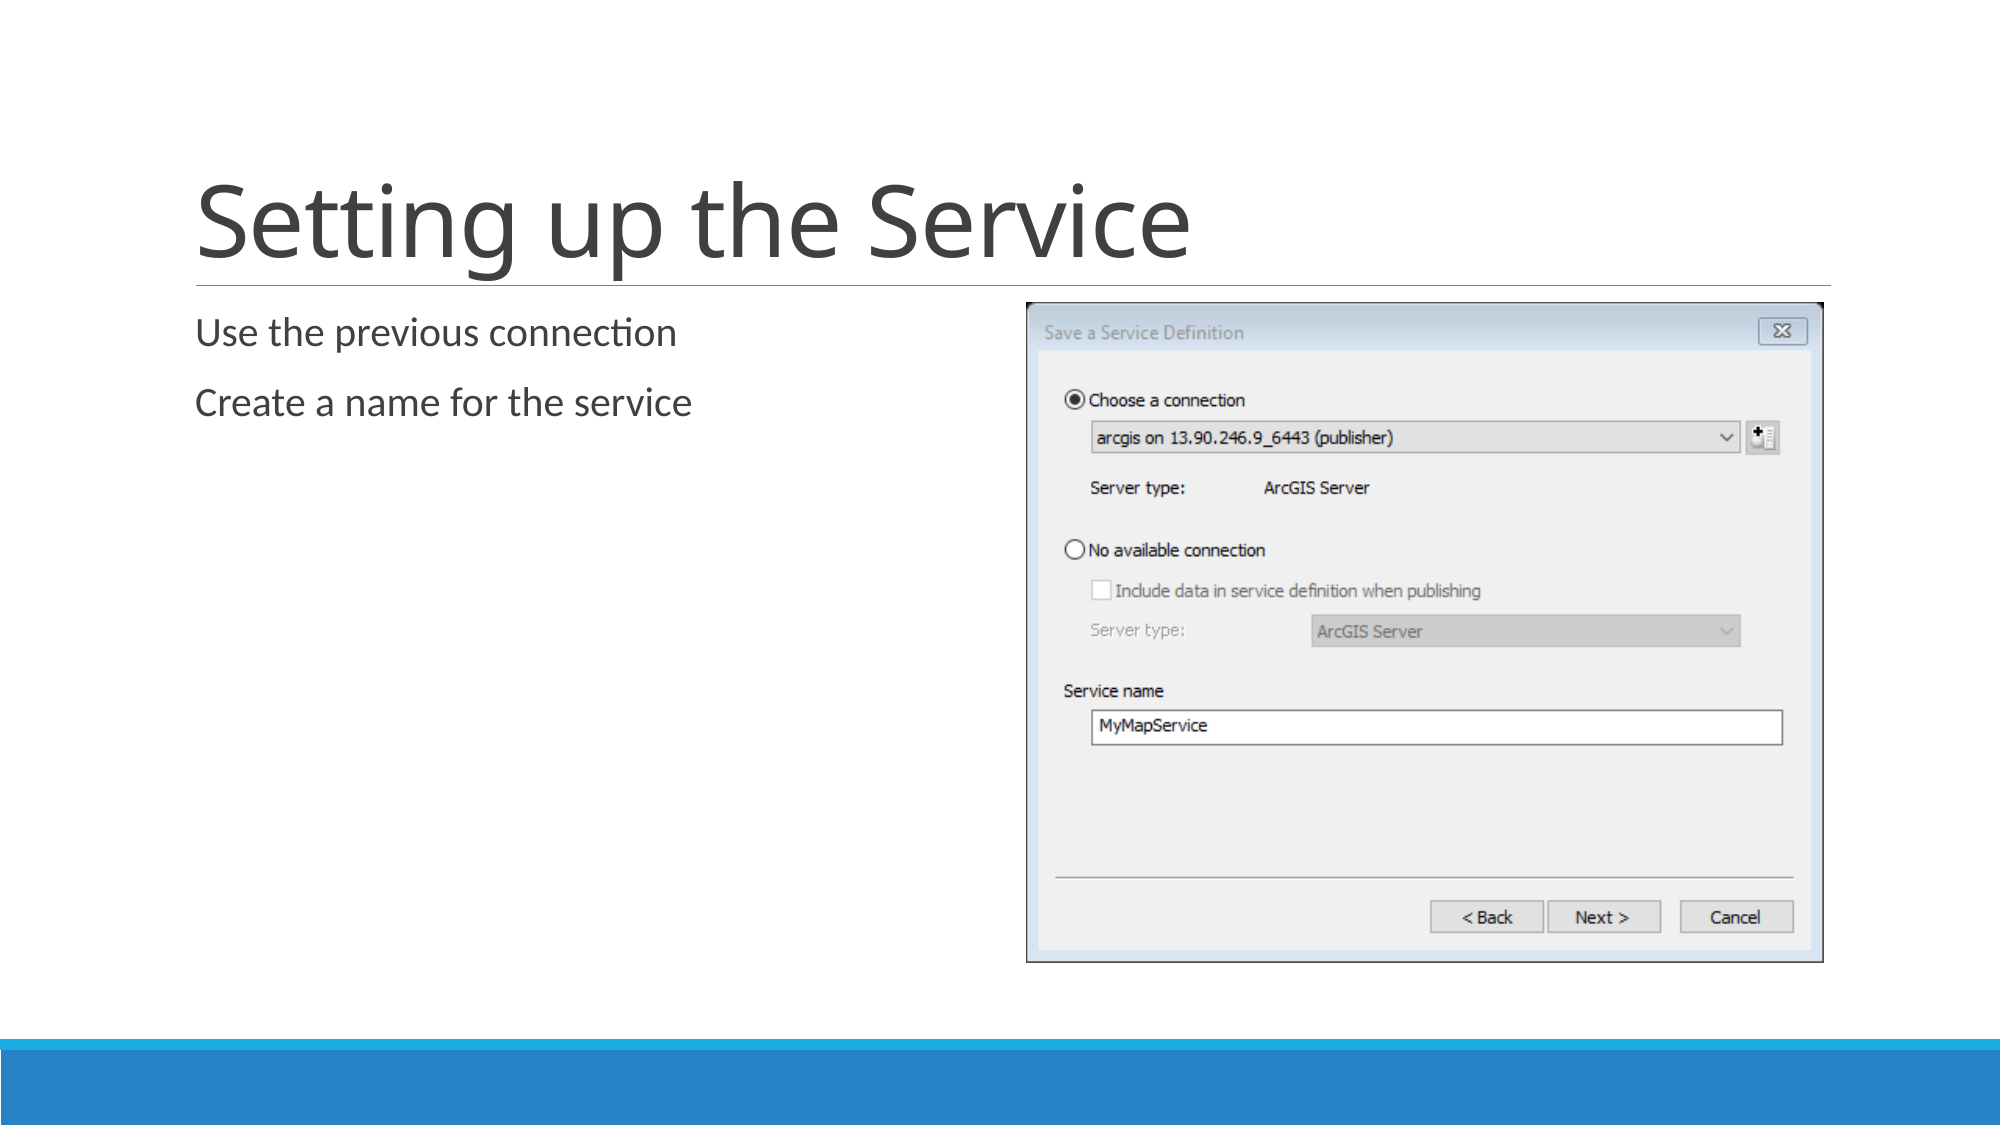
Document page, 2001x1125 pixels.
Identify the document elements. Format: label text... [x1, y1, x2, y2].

list Use the previous connection Create a name for the service [180, 302, 991, 963]
picture [1026, 302, 1824, 963]
title Setting up the Service [180, 47, 1831, 286]
